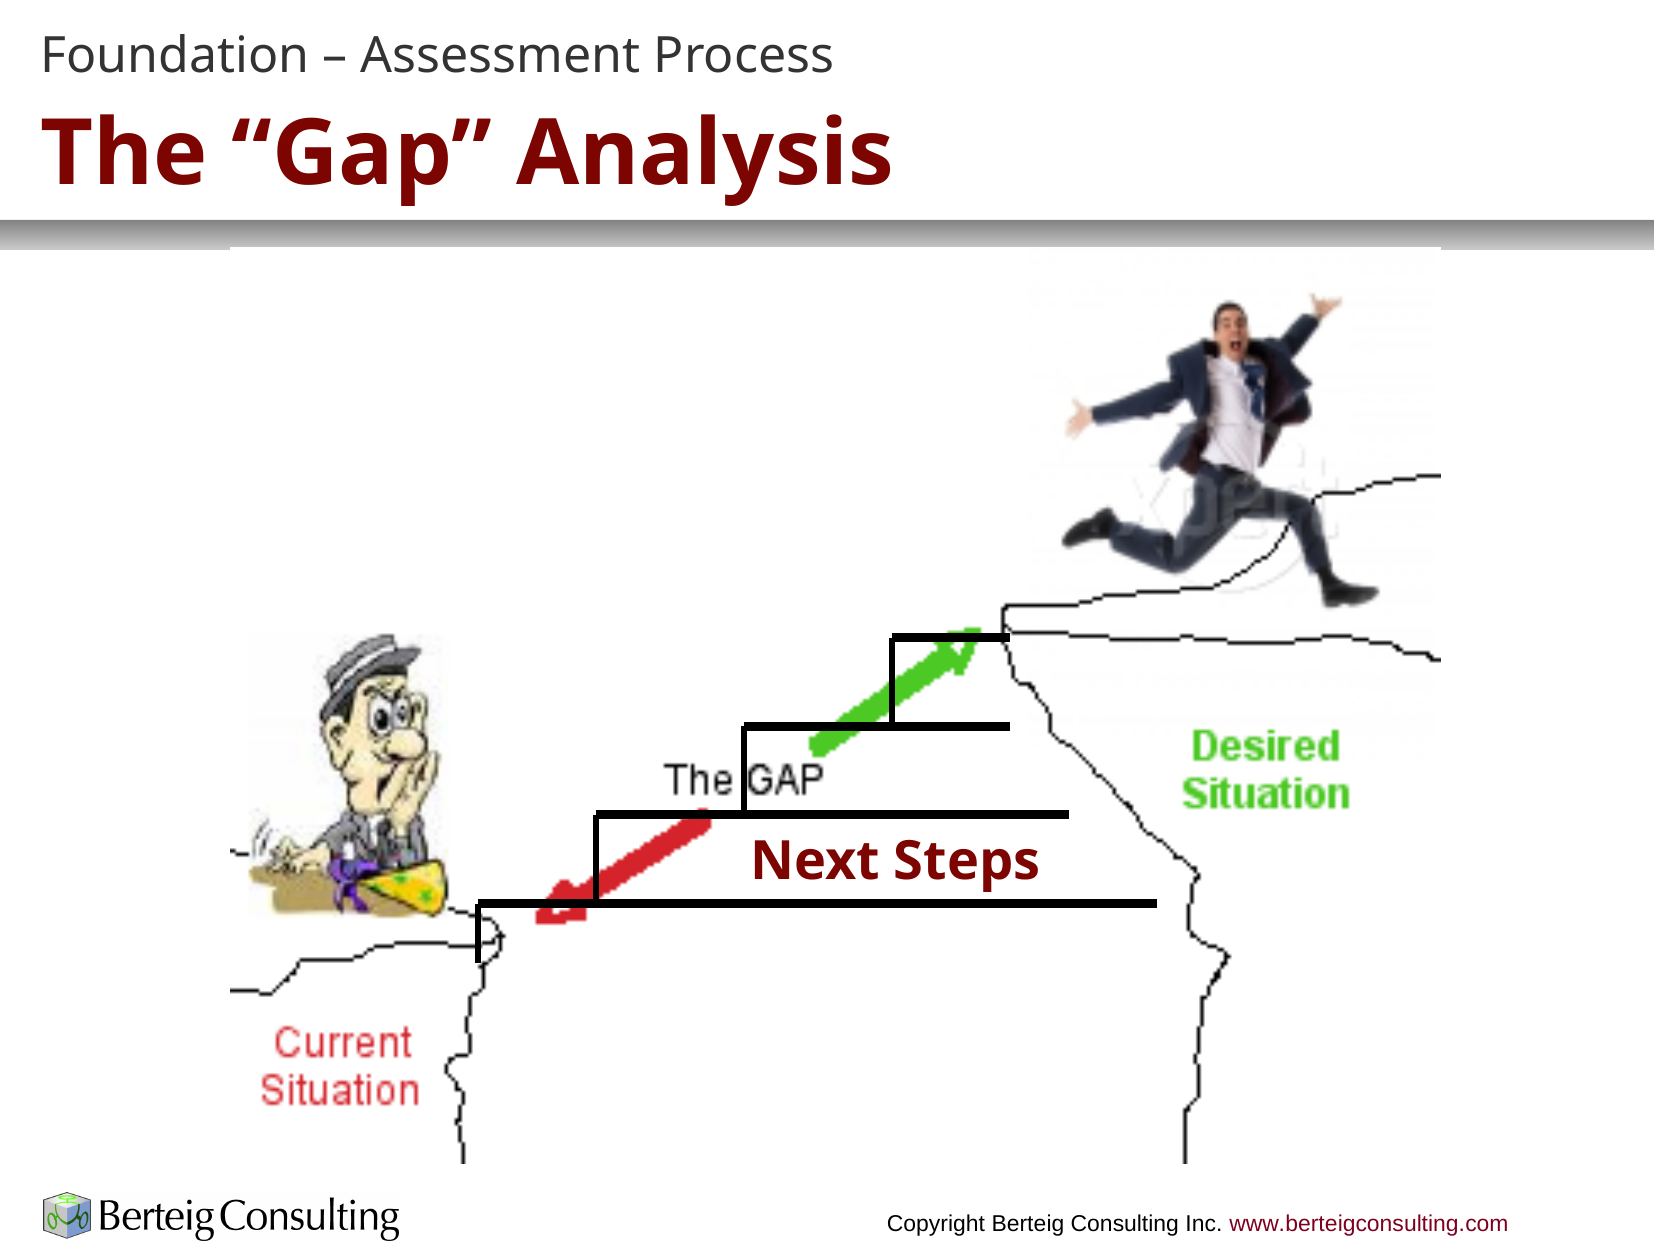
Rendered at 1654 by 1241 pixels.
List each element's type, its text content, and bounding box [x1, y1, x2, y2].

title Foundation – Assessment Process The “Gap” Analysis [40, 0, 1654, 230]
text_box Copyright Berteig Consulting Inc. www.berteigconsulting.com [886, 1211, 1654, 1237]
picture [43, 1192, 399, 1241]
picture [230, 247, 1441, 1164]
text_box [0, 219, 1654, 250]
text_box Next Steps [750, 803, 1158, 913]
